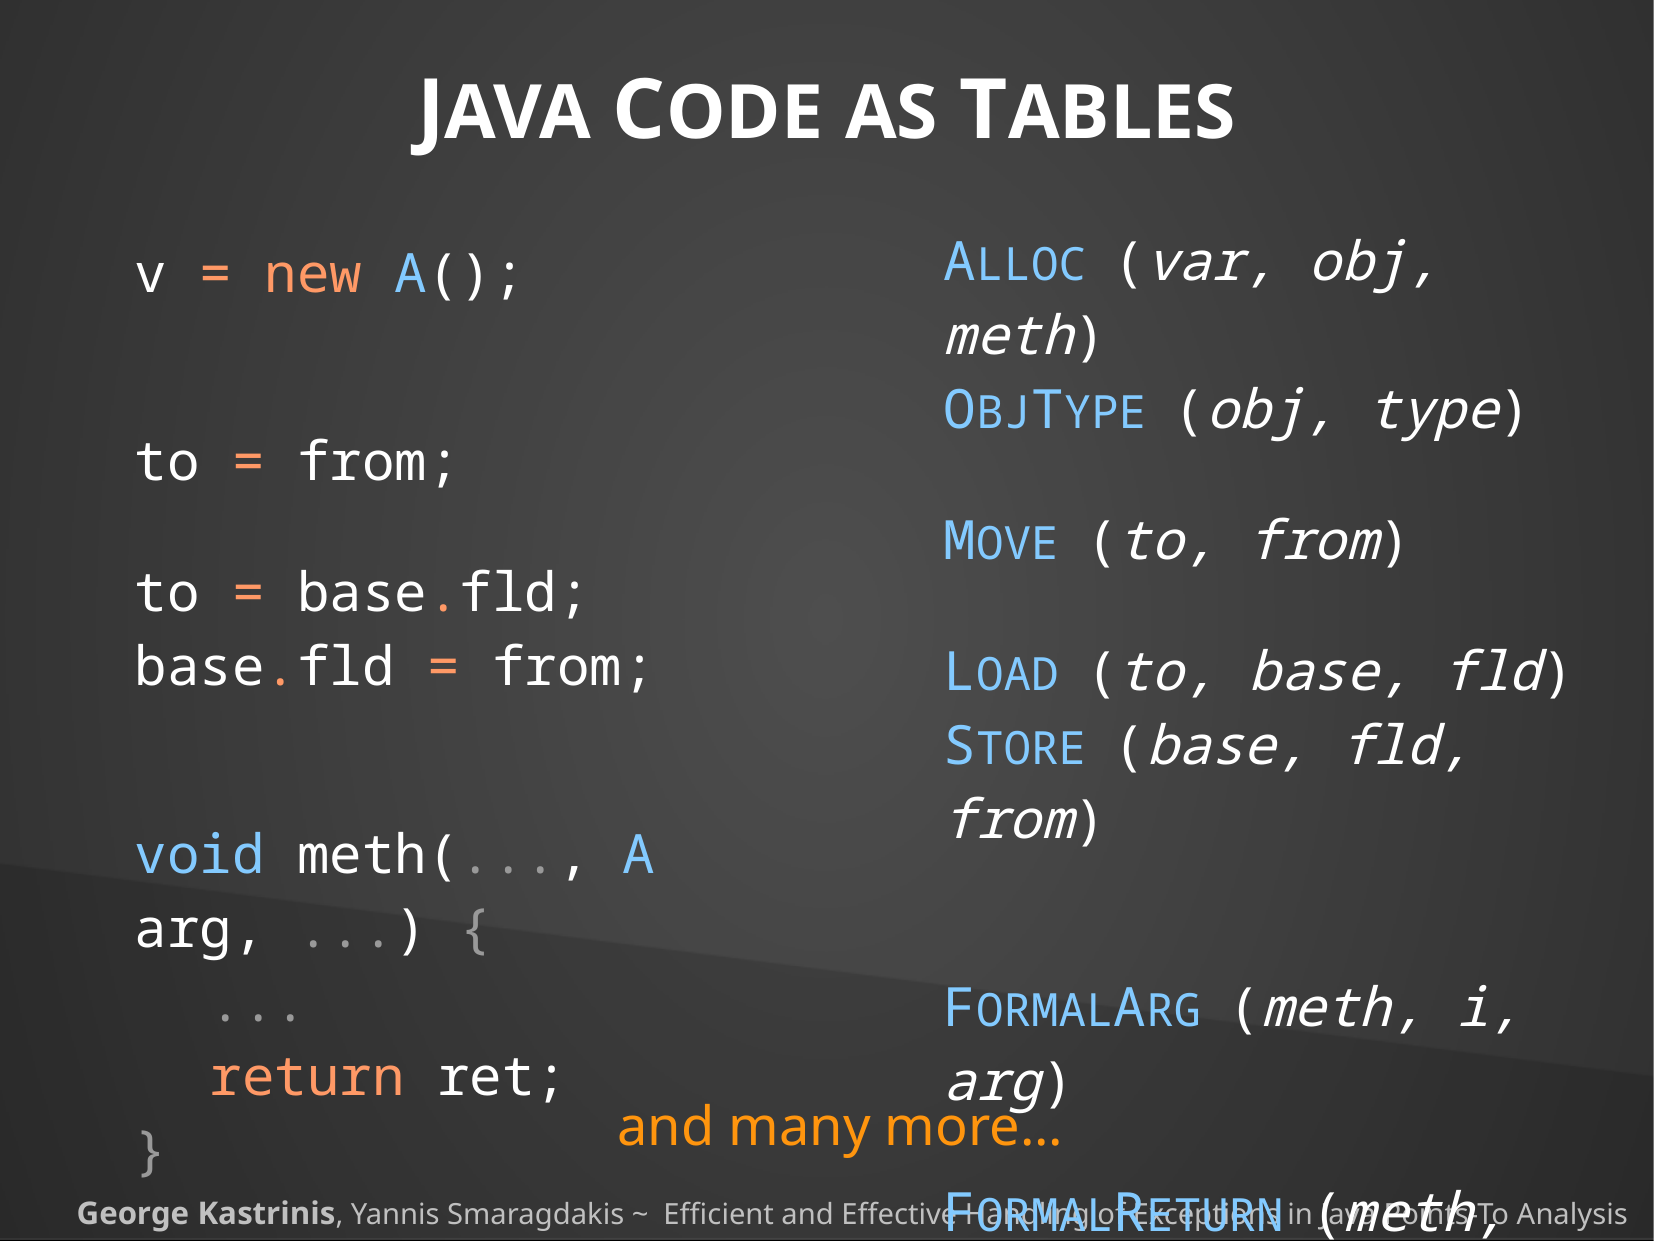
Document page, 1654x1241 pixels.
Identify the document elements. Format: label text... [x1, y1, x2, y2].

text_box v = new A(); to = from; to = base.fld; base.fld = from; void meth(..., A arg, ...) { ... return ret; } base.sig(...); [120, 227, 916, 1023]
text_box and many more... [602, 1079, 1051, 1156]
text_box ALLOC (var, obj, meth) OBJTYPE (obj, type) MOVE (to, from) LOAD (to, base, fld) STORE (base, fld, from) FORMALARG (meth, i, arg) FORMALRETURN (meth, ret) VCALL (base, sig, invo) [929, 215, 1591, 1046]
picture [0, 0, 1654, 1241]
text_box JAVA CODE AS TABLES [210, 41, 1444, 151]
